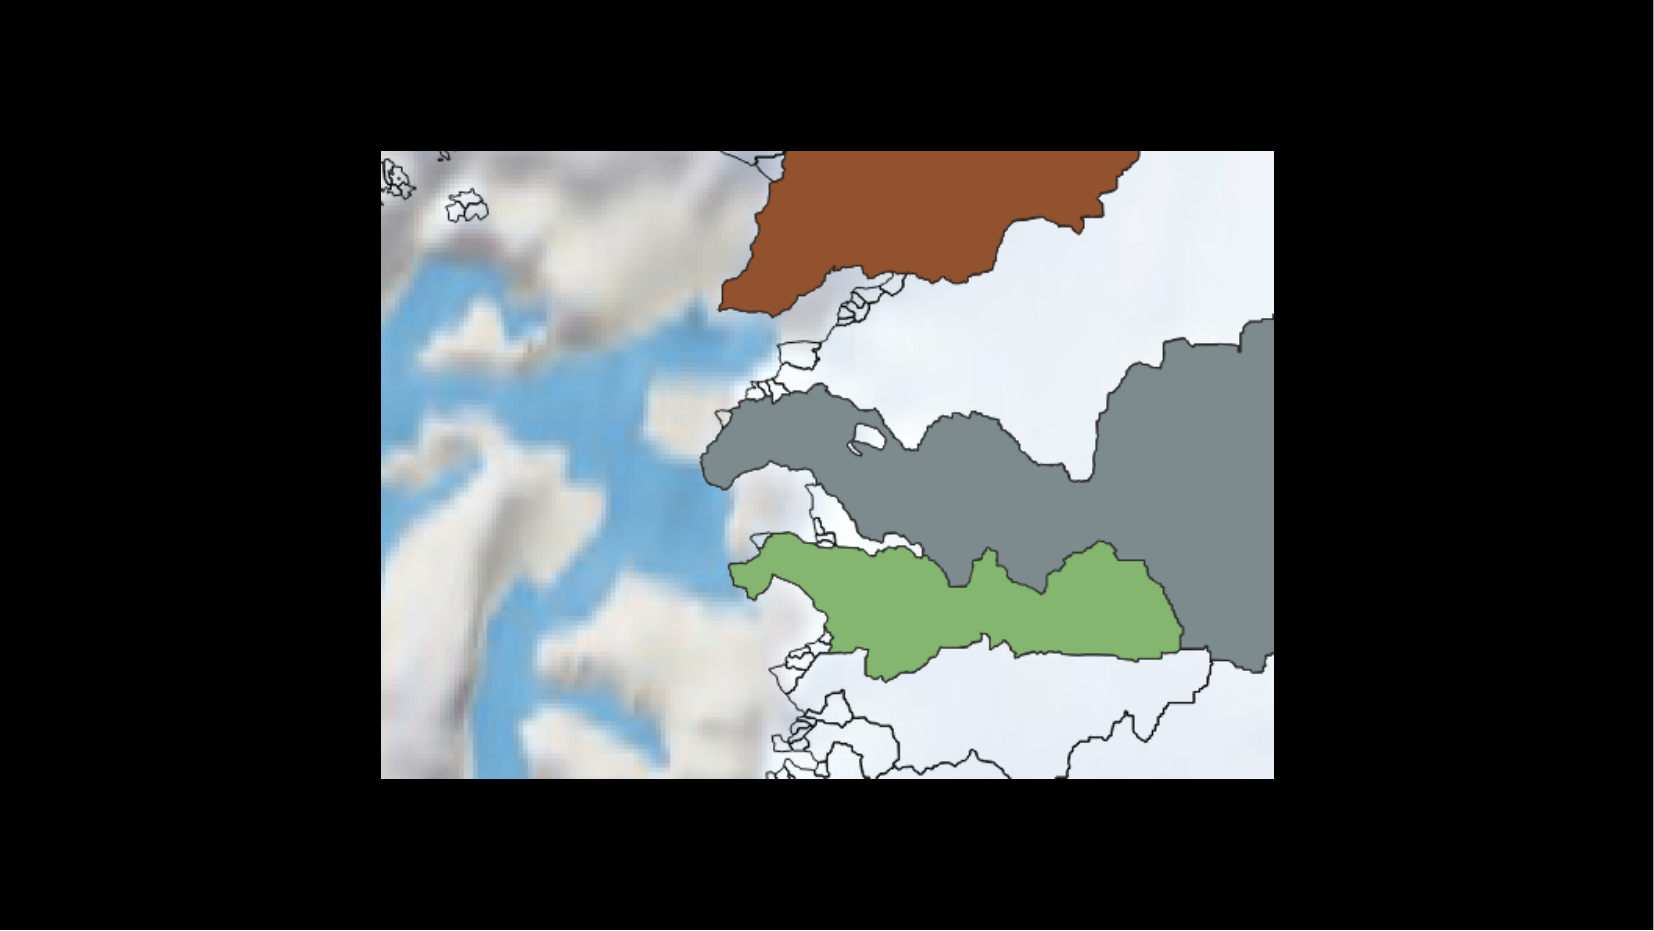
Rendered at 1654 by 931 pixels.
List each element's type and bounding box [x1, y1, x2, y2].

picture [381, 151, 1274, 779]
